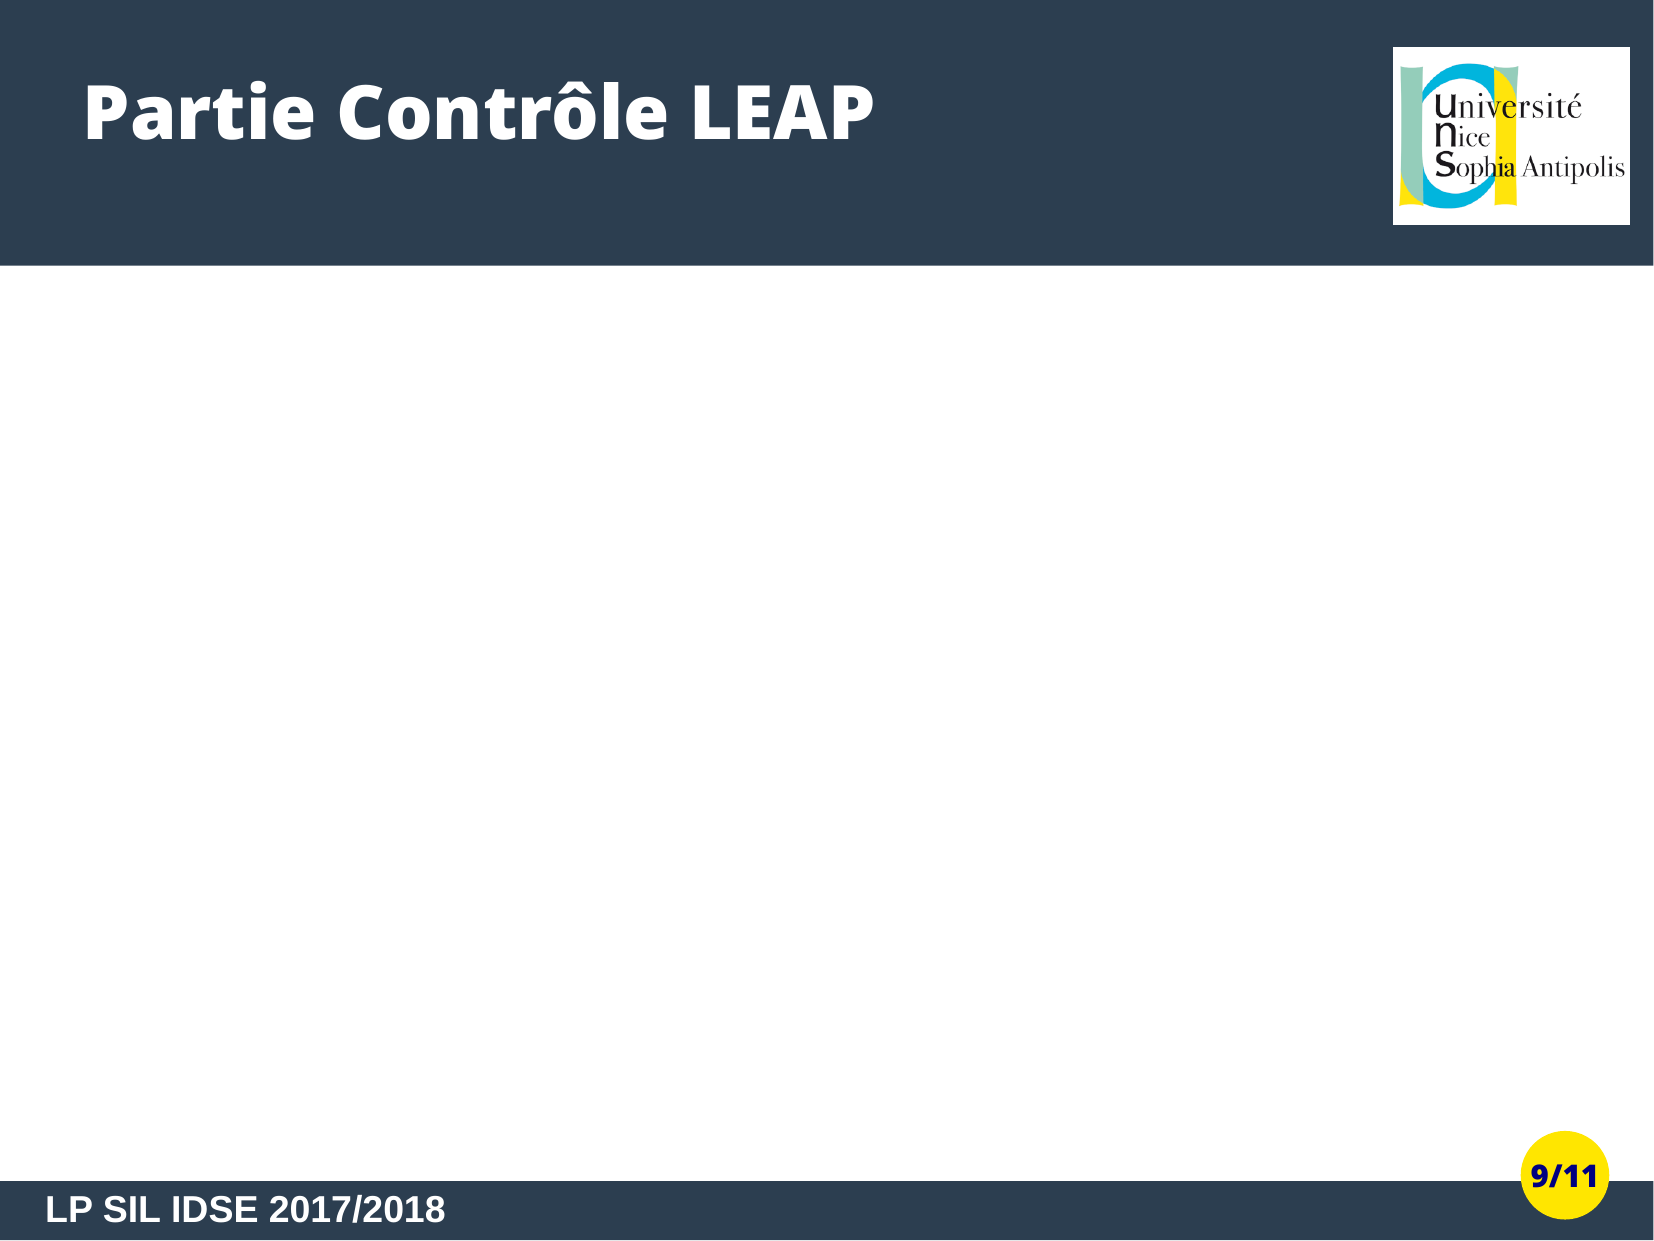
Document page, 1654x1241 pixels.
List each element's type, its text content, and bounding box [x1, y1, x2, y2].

title Partie Contrôle LEAP [82, 49, 1430, 172]
picture [1393, 47, 1630, 225]
